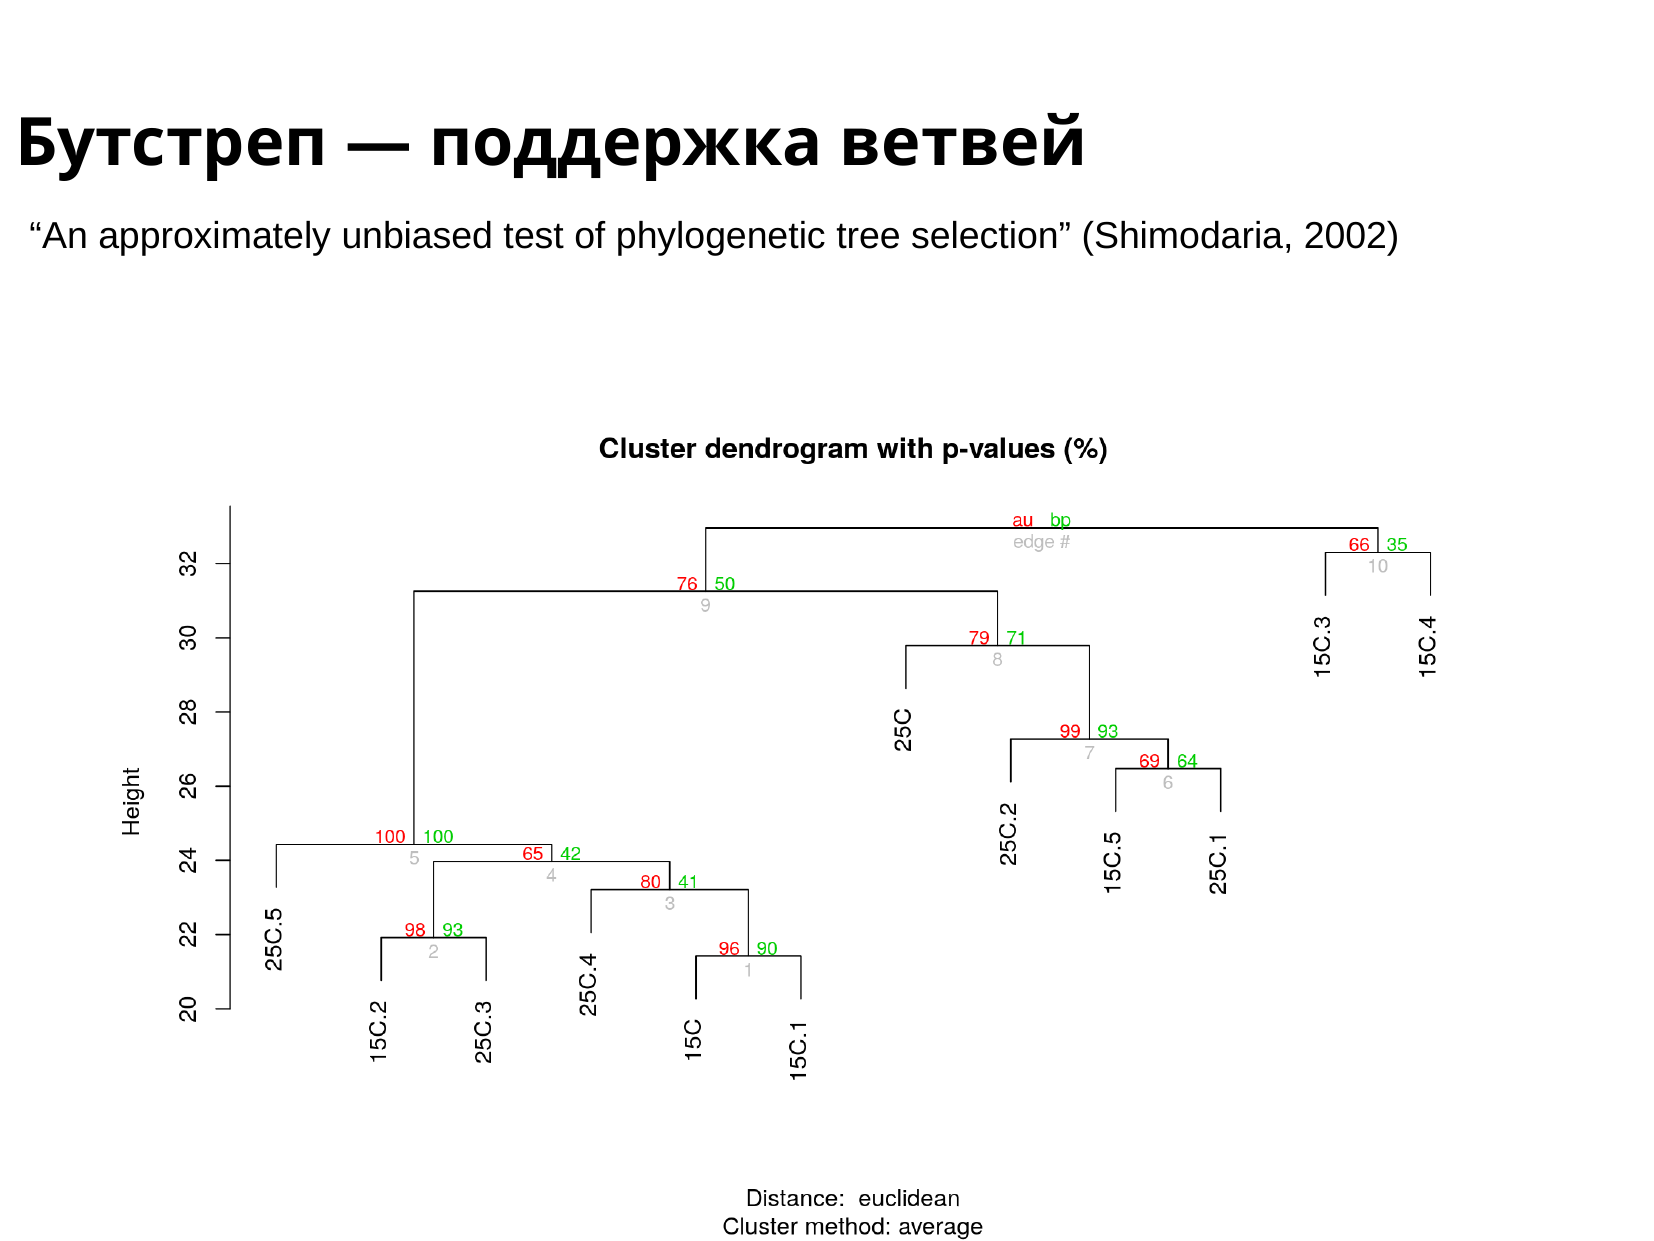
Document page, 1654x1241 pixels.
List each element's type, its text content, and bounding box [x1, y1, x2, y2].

text_box “An approximately unbiased test of phylogenetic tree selection” (Shimodaria, 2002) [14, 206, 1642, 588]
title Бутстреп — поддержка ветвей [15, 19, 1636, 206]
picture [113, 588, 1536, 1241]
